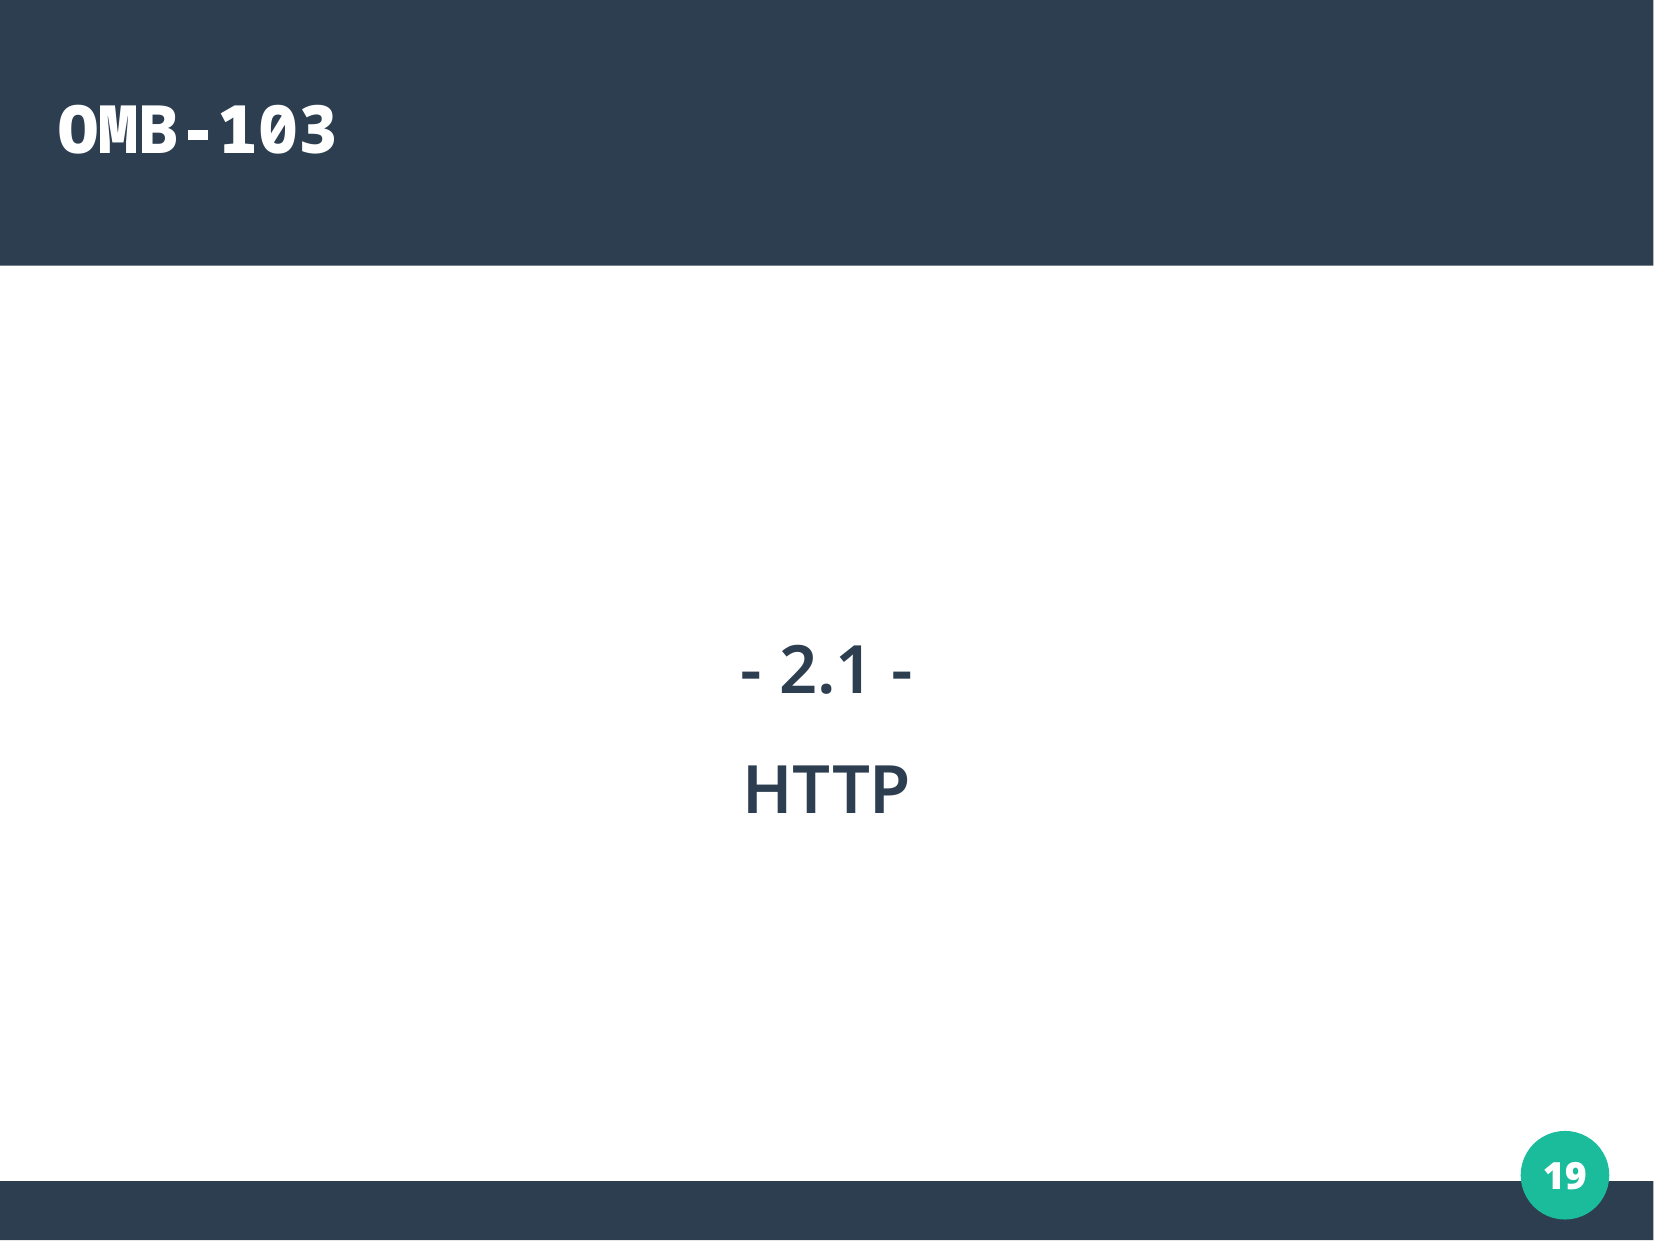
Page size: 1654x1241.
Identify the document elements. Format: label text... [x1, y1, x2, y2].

title OMB-103 [59, 49, 1595, 207]
list - 2.1 - HTTP [0, 270, 1654, 1186]
